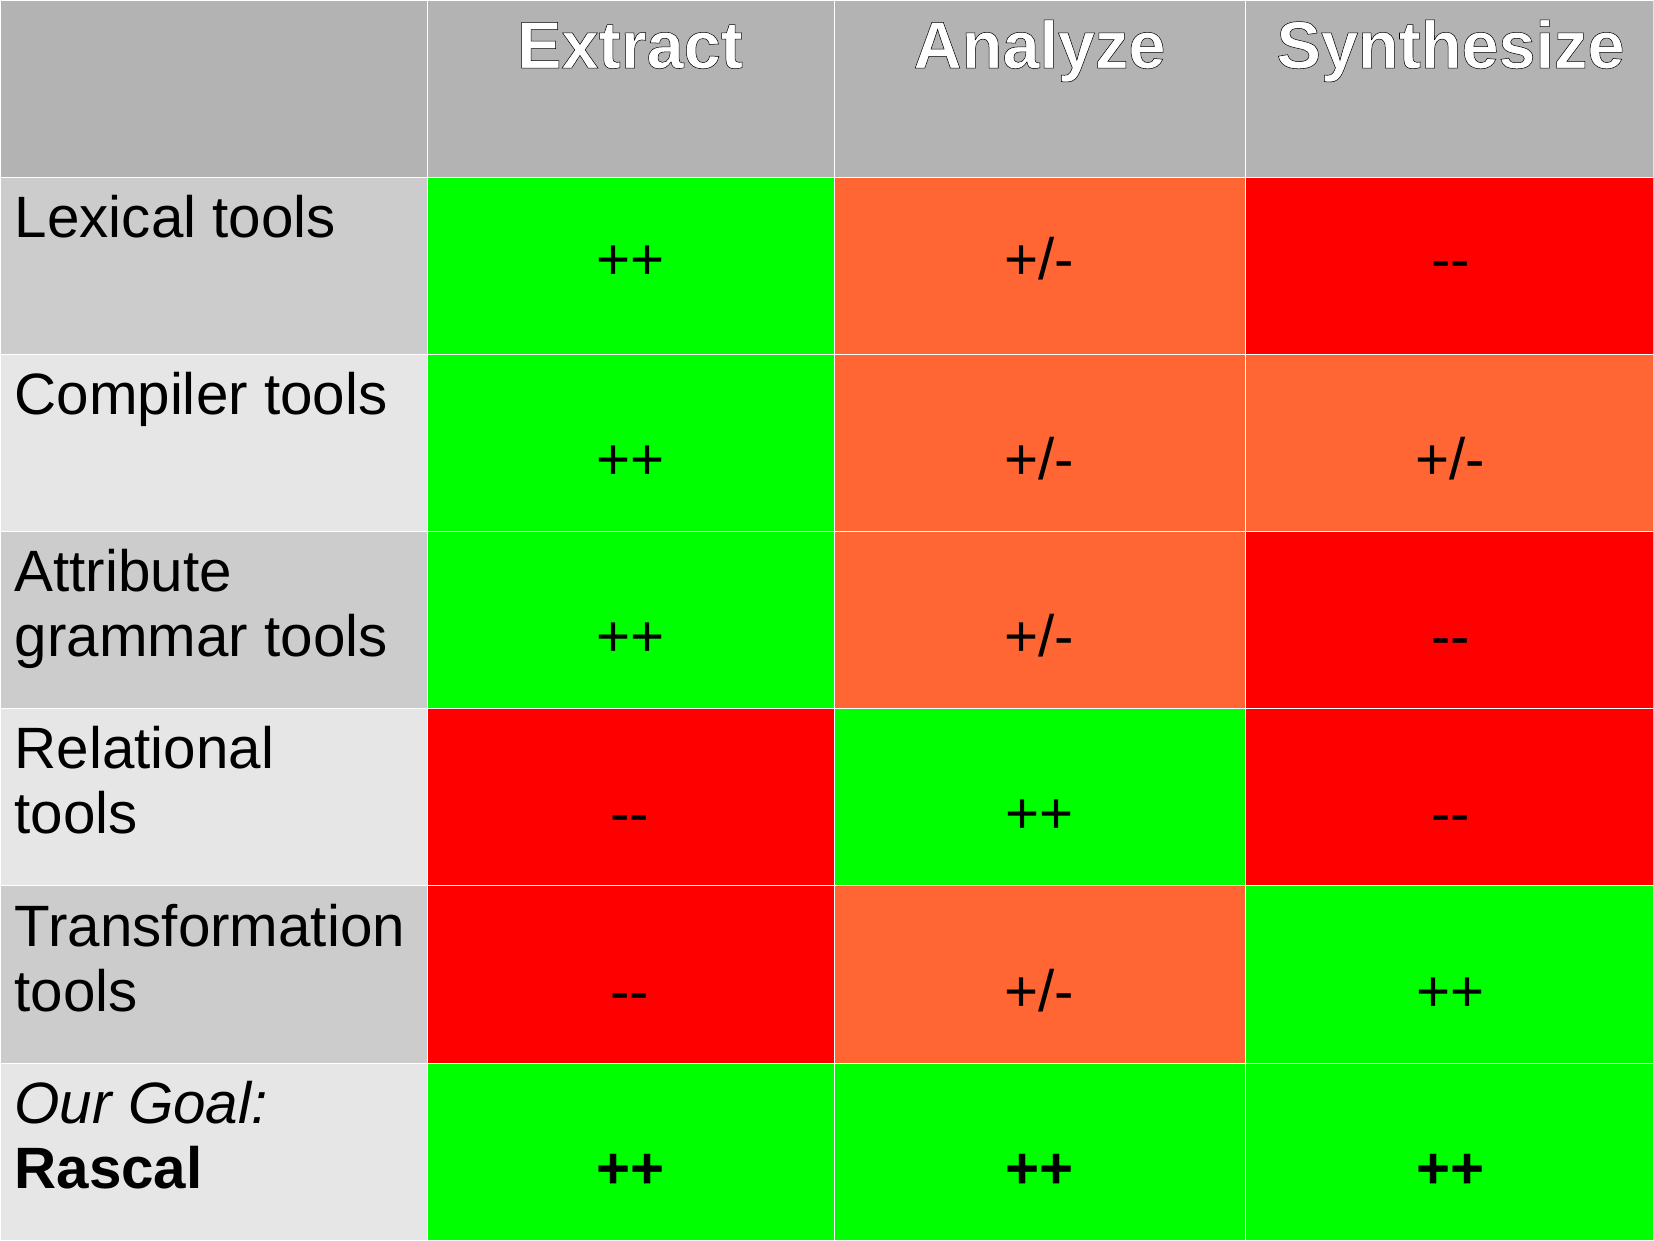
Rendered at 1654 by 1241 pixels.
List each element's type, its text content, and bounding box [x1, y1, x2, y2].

table_cell Attribute grammar tools [1, 532, 427, 708]
table_header Extract [428, 1, 834, 177]
table_cell Lexical tools [1, 178, 427, 354]
table_cell ++ [835, 1064, 1245, 1240]
table_cell -- [1246, 709, 1654, 885]
table_cell +/- [835, 886, 1245, 1063]
table_header Analyze [835, 1, 1245, 177]
table_cell Compiler tools [1, 355, 427, 531]
table_cell ++ [1246, 886, 1654, 1063]
table_cell -- [428, 709, 834, 885]
table_cell ++ [835, 709, 1245, 885]
table_cell Our Goal: Rascal [1, 1064, 427, 1240]
table_cell ++ [428, 355, 834, 531]
table_cell +/- [835, 532, 1245, 708]
table_cell -- [1246, 178, 1654, 354]
table_cell Relational tools [1, 709, 427, 885]
table_cell ++ [428, 532, 834, 708]
table_cell ++ [428, 1064, 834, 1240]
table_cell Transformation tools [1, 886, 427, 1063]
table_cell -- [428, 886, 834, 1063]
table_cell +/- [835, 355, 1245, 531]
table_cell ++ [1246, 1064, 1654, 1240]
table_cell ++ [428, 178, 834, 354]
table_cell +/- [835, 178, 1245, 354]
table_header [1, 1, 427, 177]
table_header Synthesize [1246, 1, 1654, 177]
table_cell +/- [1246, 355, 1654, 531]
table_cell -- [1246, 532, 1654, 708]
